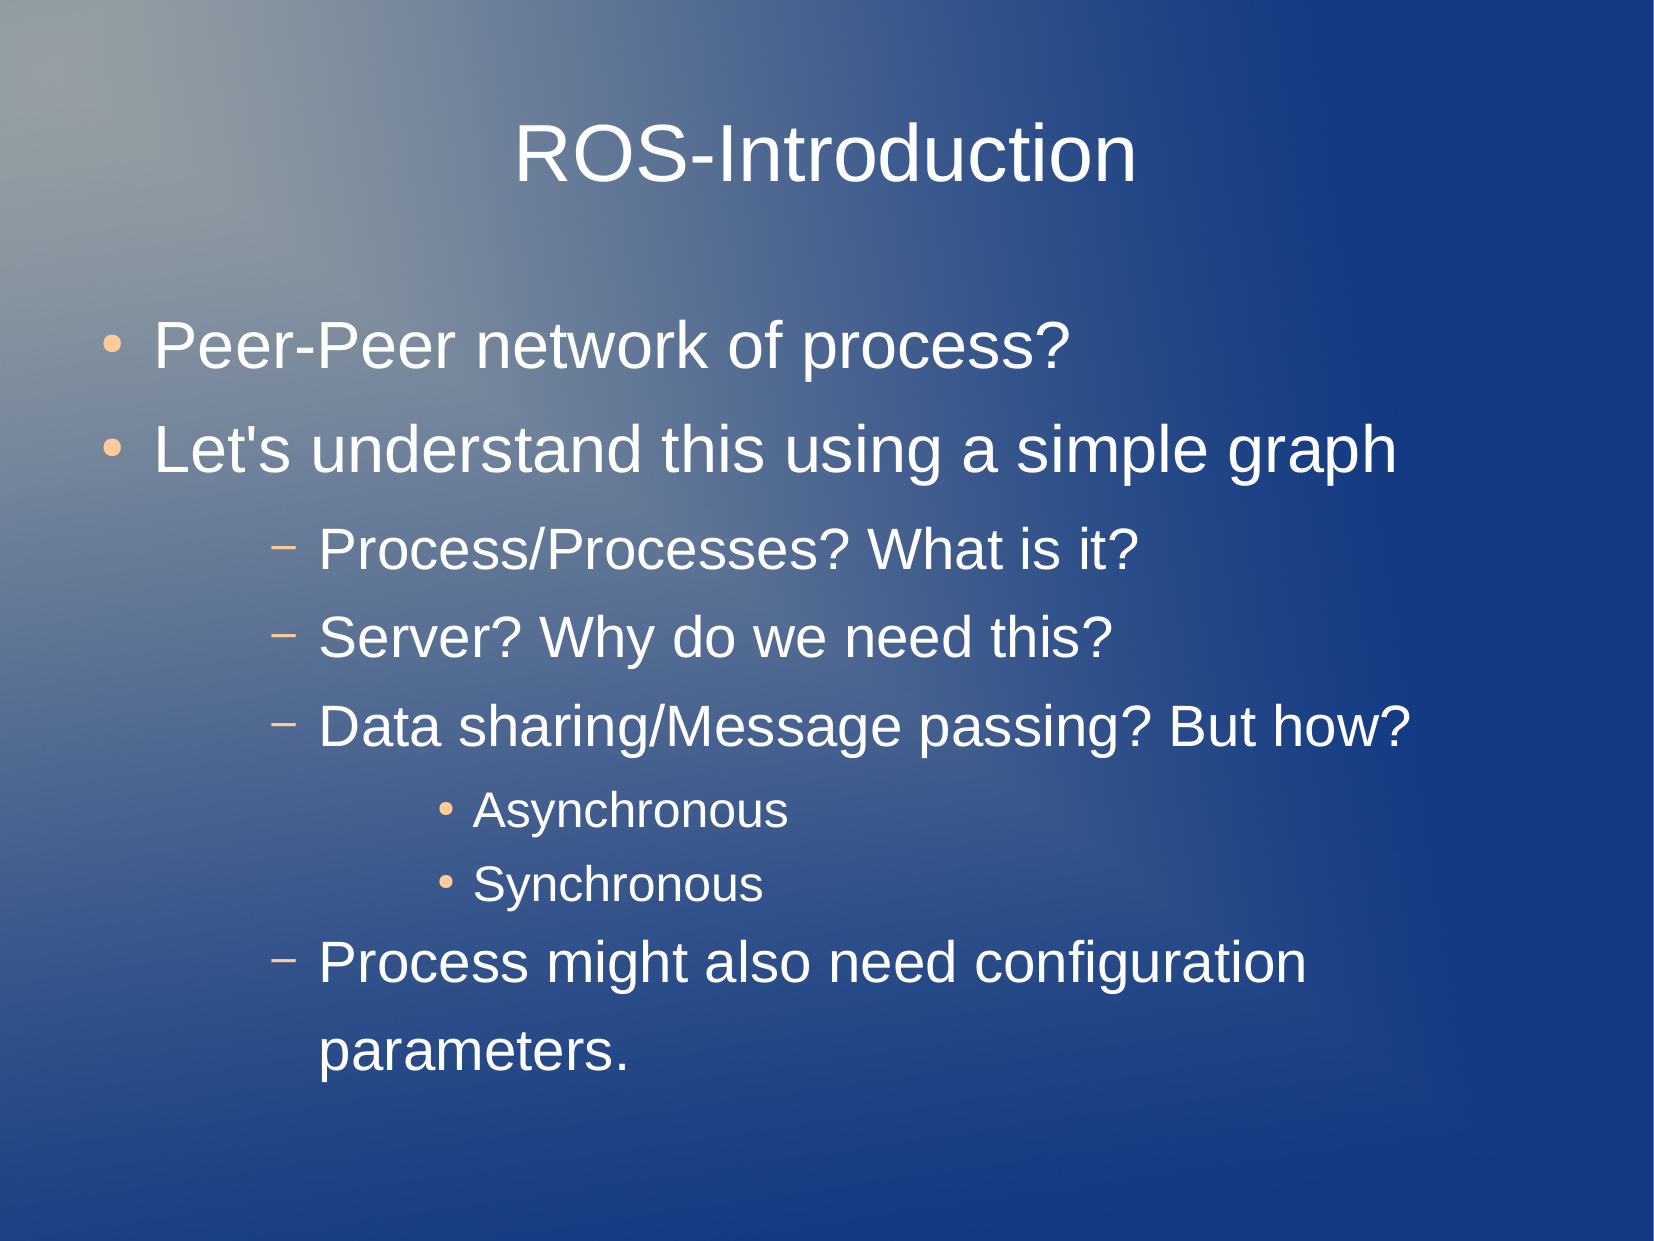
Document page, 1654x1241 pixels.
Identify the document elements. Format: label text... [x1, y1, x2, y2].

picture [0, 0, 1654, 1241]
list Peer-Peer network of process? Let's understand this using a simple graph Process/Processes? What is it? Server? Why do we need this? Data sharing/Message passing? But how? Asynchronous Synchronous Process might also need configuration parameters. [82, 307, 1571, 1084]
title ROS-Introduction [82, 49, 1571, 257]
